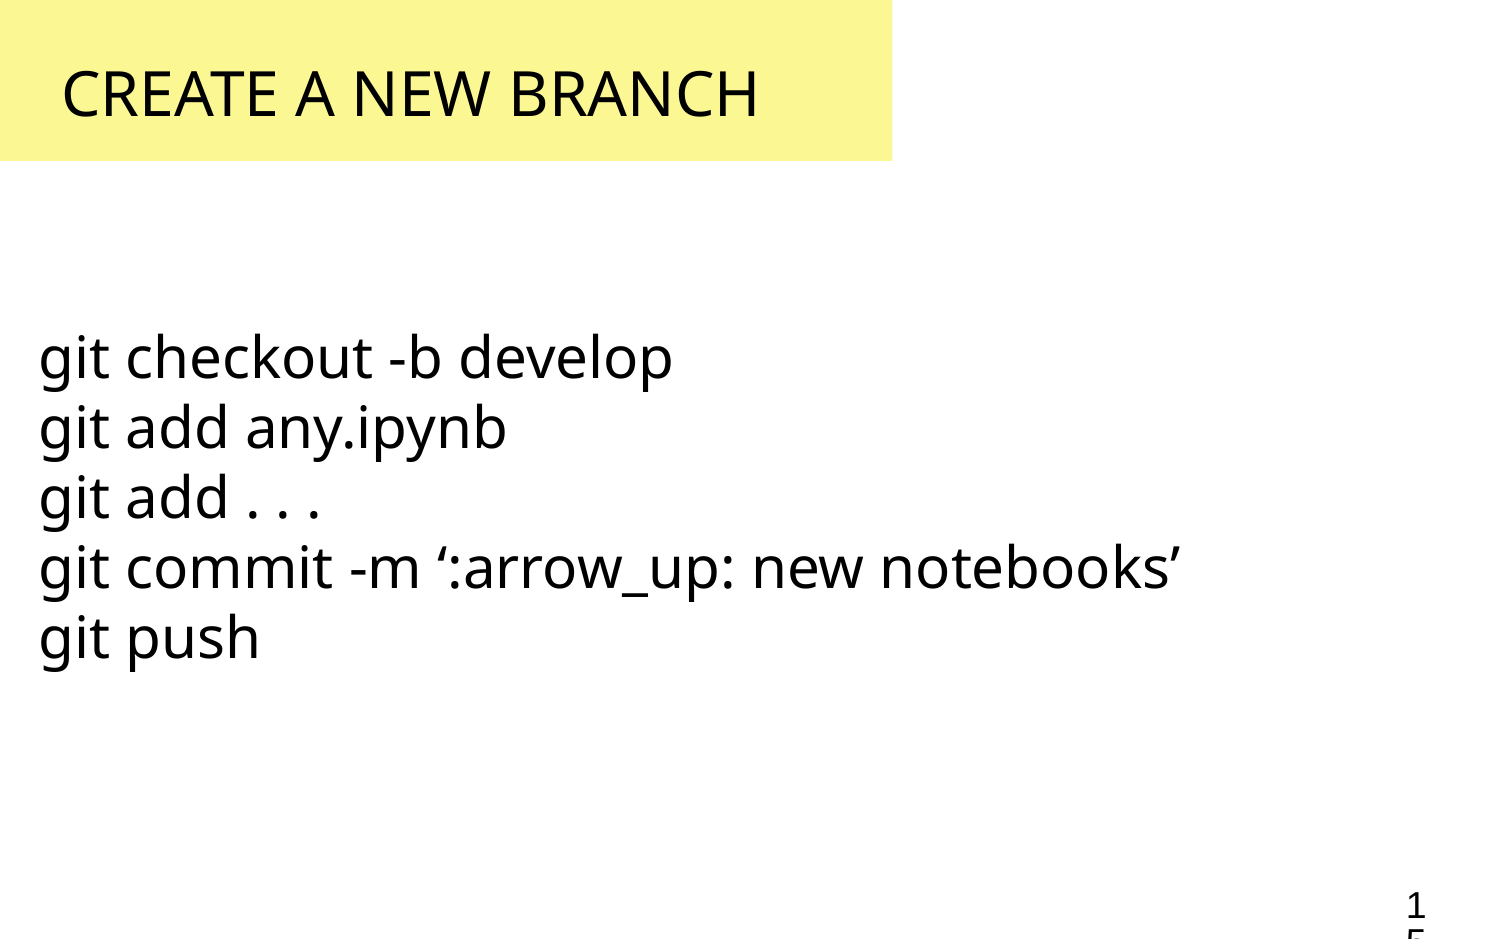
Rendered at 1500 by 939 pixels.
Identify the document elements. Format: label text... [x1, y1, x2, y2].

text_box [0, 0, 893, 161]
text_box git checkout -b develop git add any.ipynb git add . . . git commit -m ‘:arrow_up: new notebooks’ git push [21, 305, 1486, 686]
text_box CREATE A NEW BRANCH [59, 52, 916, 212]
text_box <number> [1405, 880, 1434, 939]
